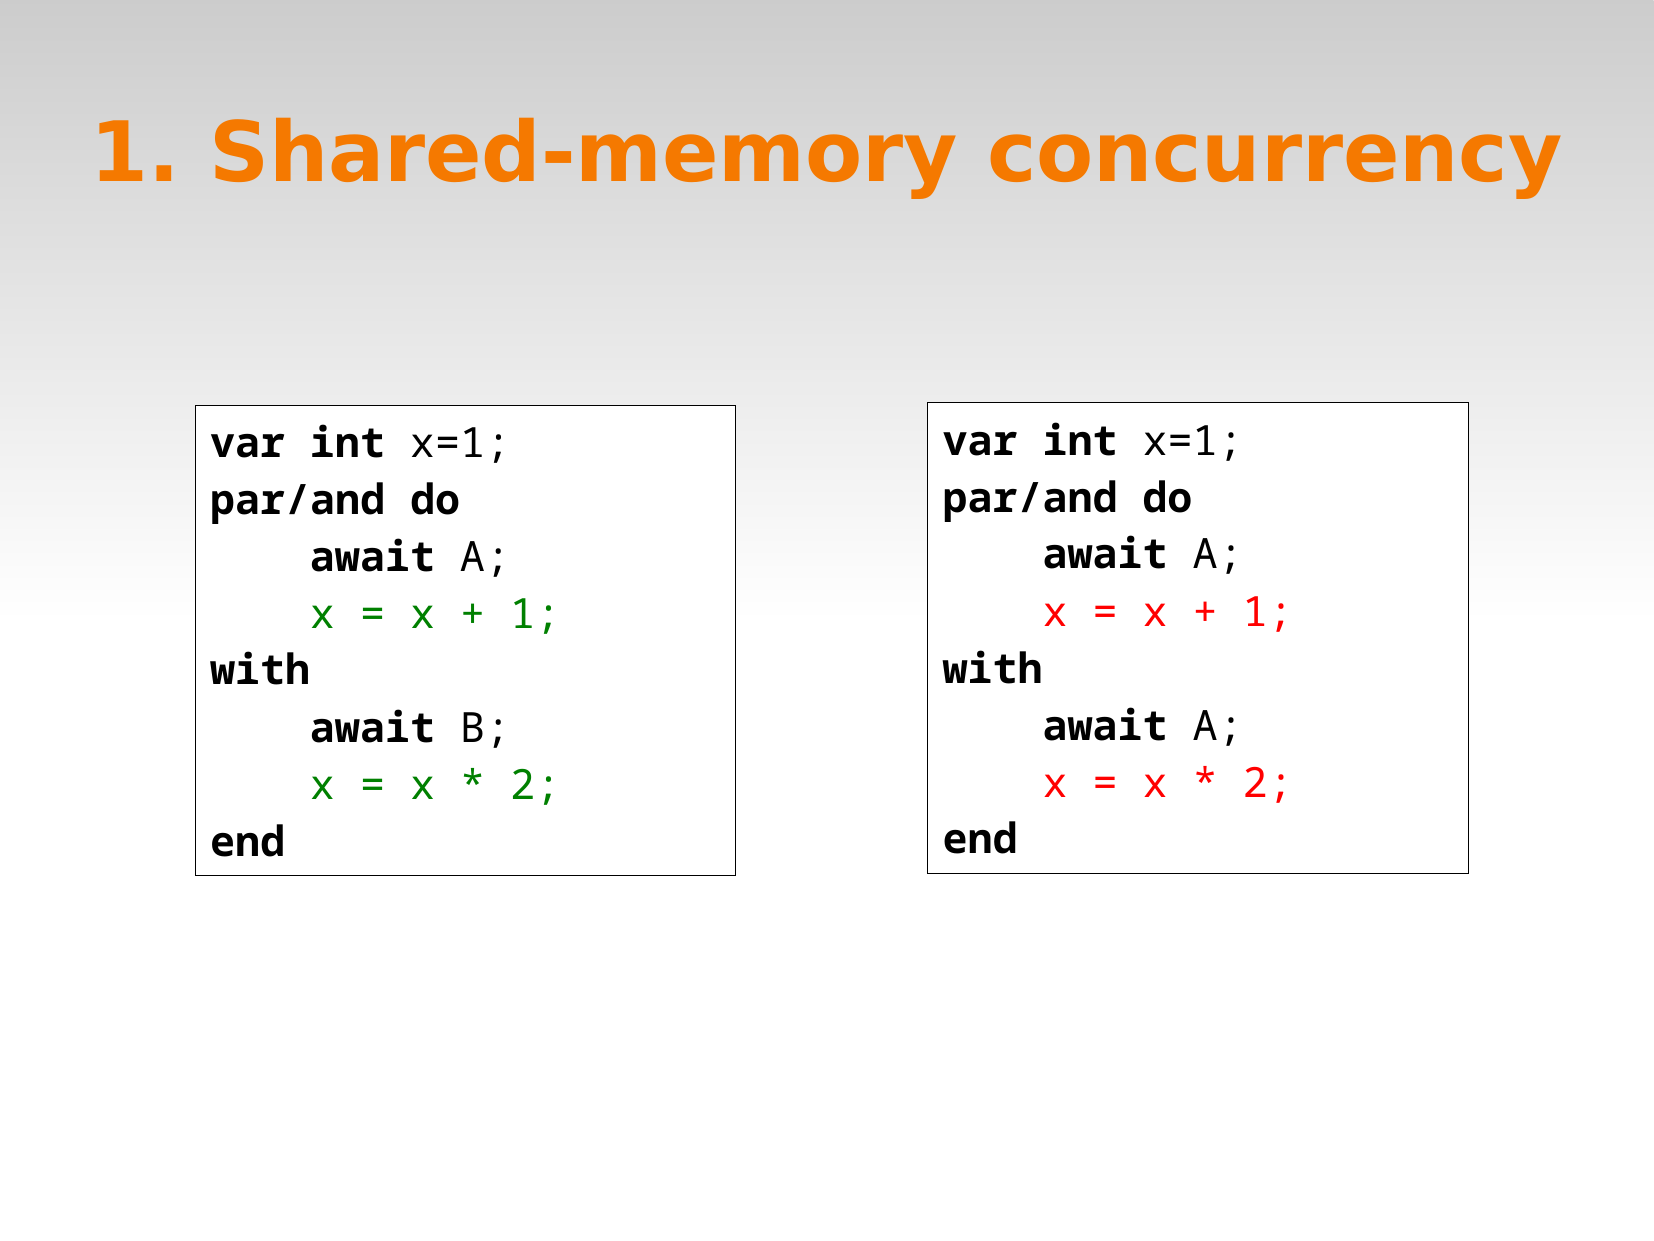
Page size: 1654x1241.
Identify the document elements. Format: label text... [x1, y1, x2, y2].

text_box var int x=1; par/and do await A; x = x + 1; with await B; x = x * 2; end [195, 405, 736, 816]
text_box var int x=1; par/and do await A; x = x + 1; with await A; x = x * 2; end [927, 402, 1469, 814]
title 1. Shared-memory concurrency [82, 49, 1571, 257]
